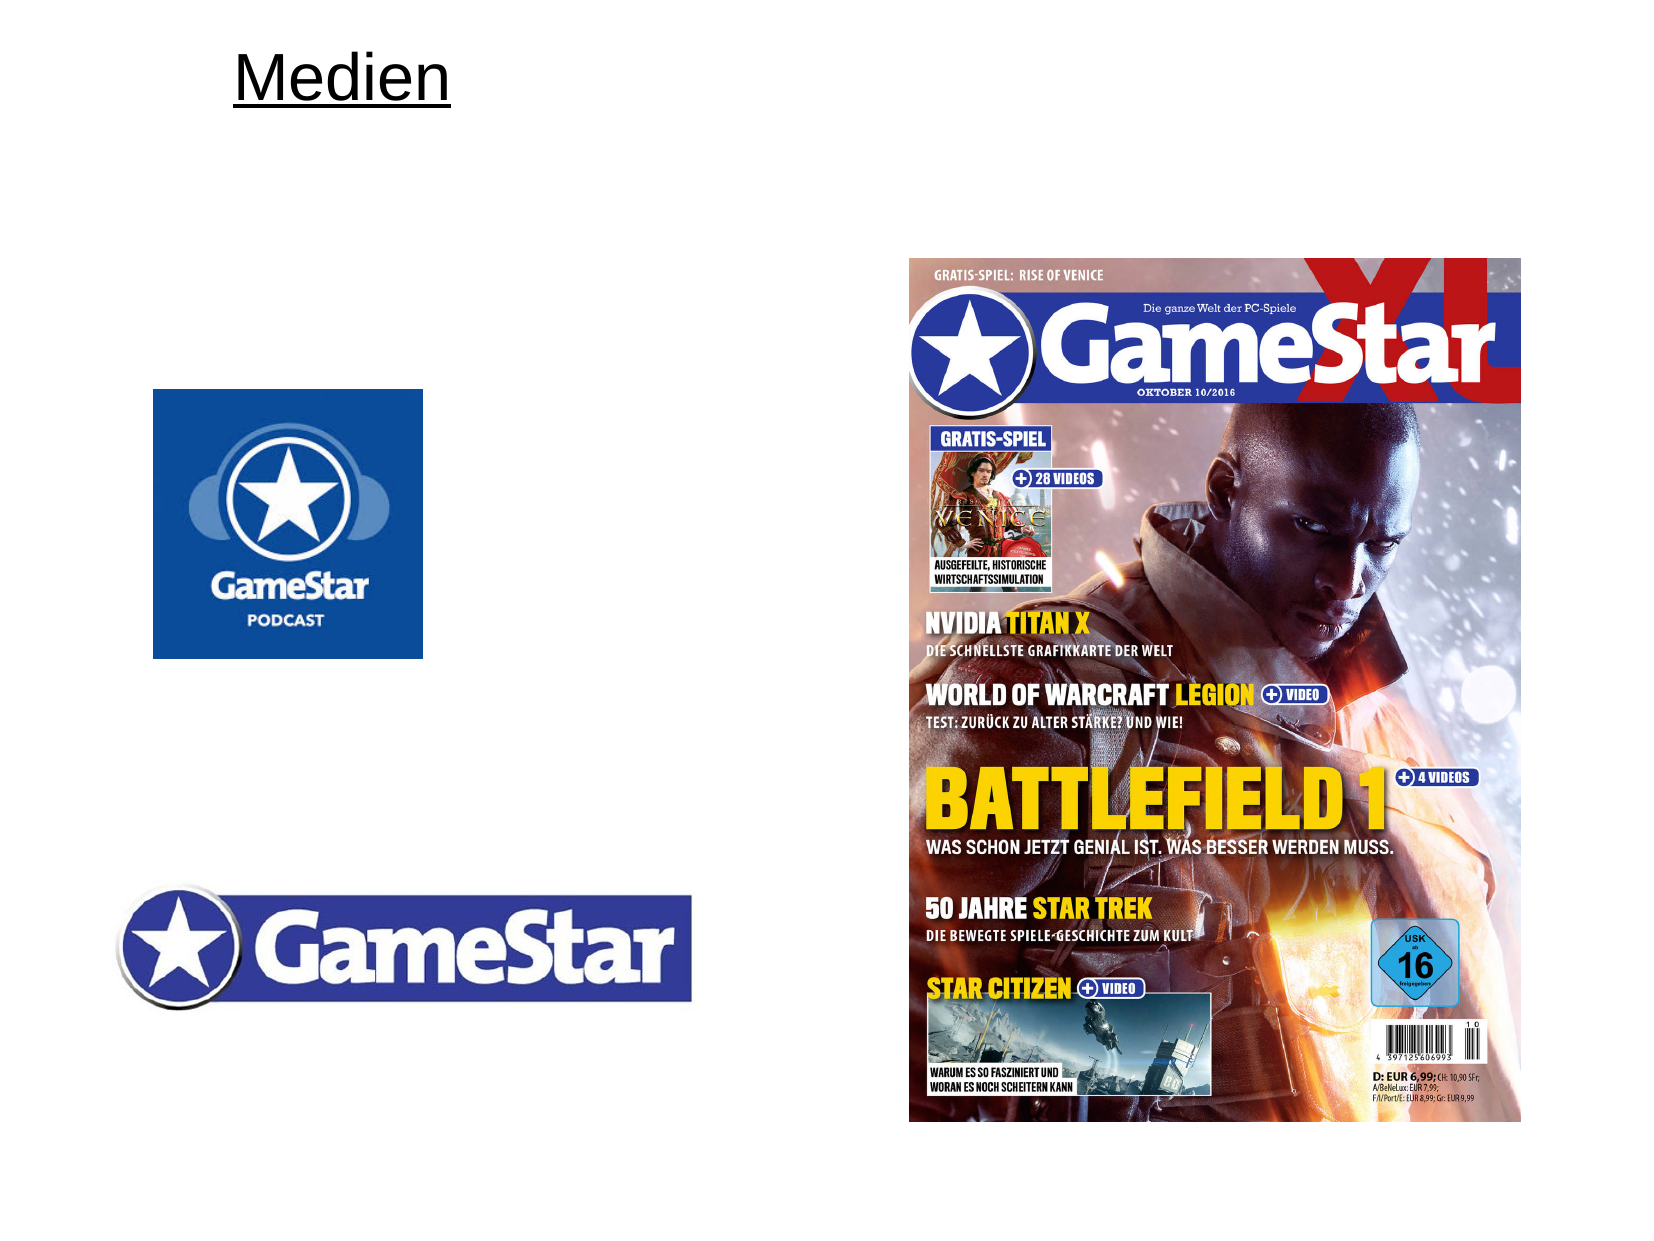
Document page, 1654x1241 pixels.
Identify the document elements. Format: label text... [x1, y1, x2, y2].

picture [909, 258, 1521, 1123]
picture [110, 791, 697, 1121]
title Medien [0, 0, 1087, 178]
picture [153, 389, 423, 659]
